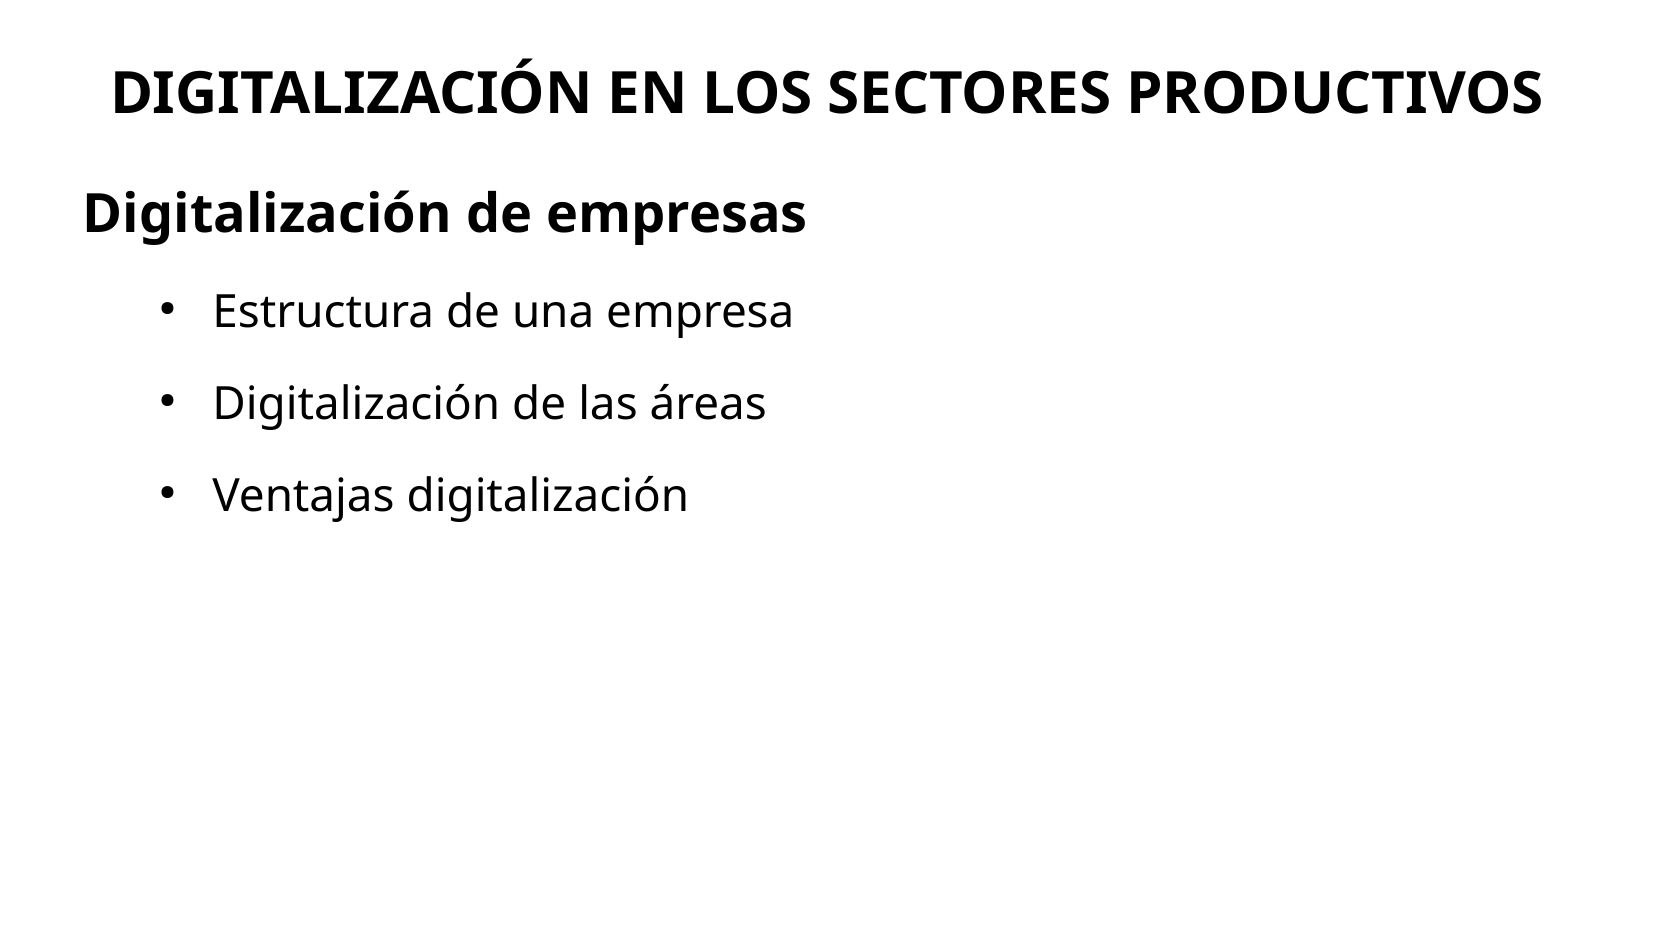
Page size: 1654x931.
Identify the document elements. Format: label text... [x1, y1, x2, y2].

list Digitalización de empresas Estructura de una empresa Digitalización de las áreas Ventajas digitalización [82, 174, 1571, 869]
title DIGITALIZACIÓN EN LOS SECTORES PRODUCTIVOS [82, 13, 1571, 169]
